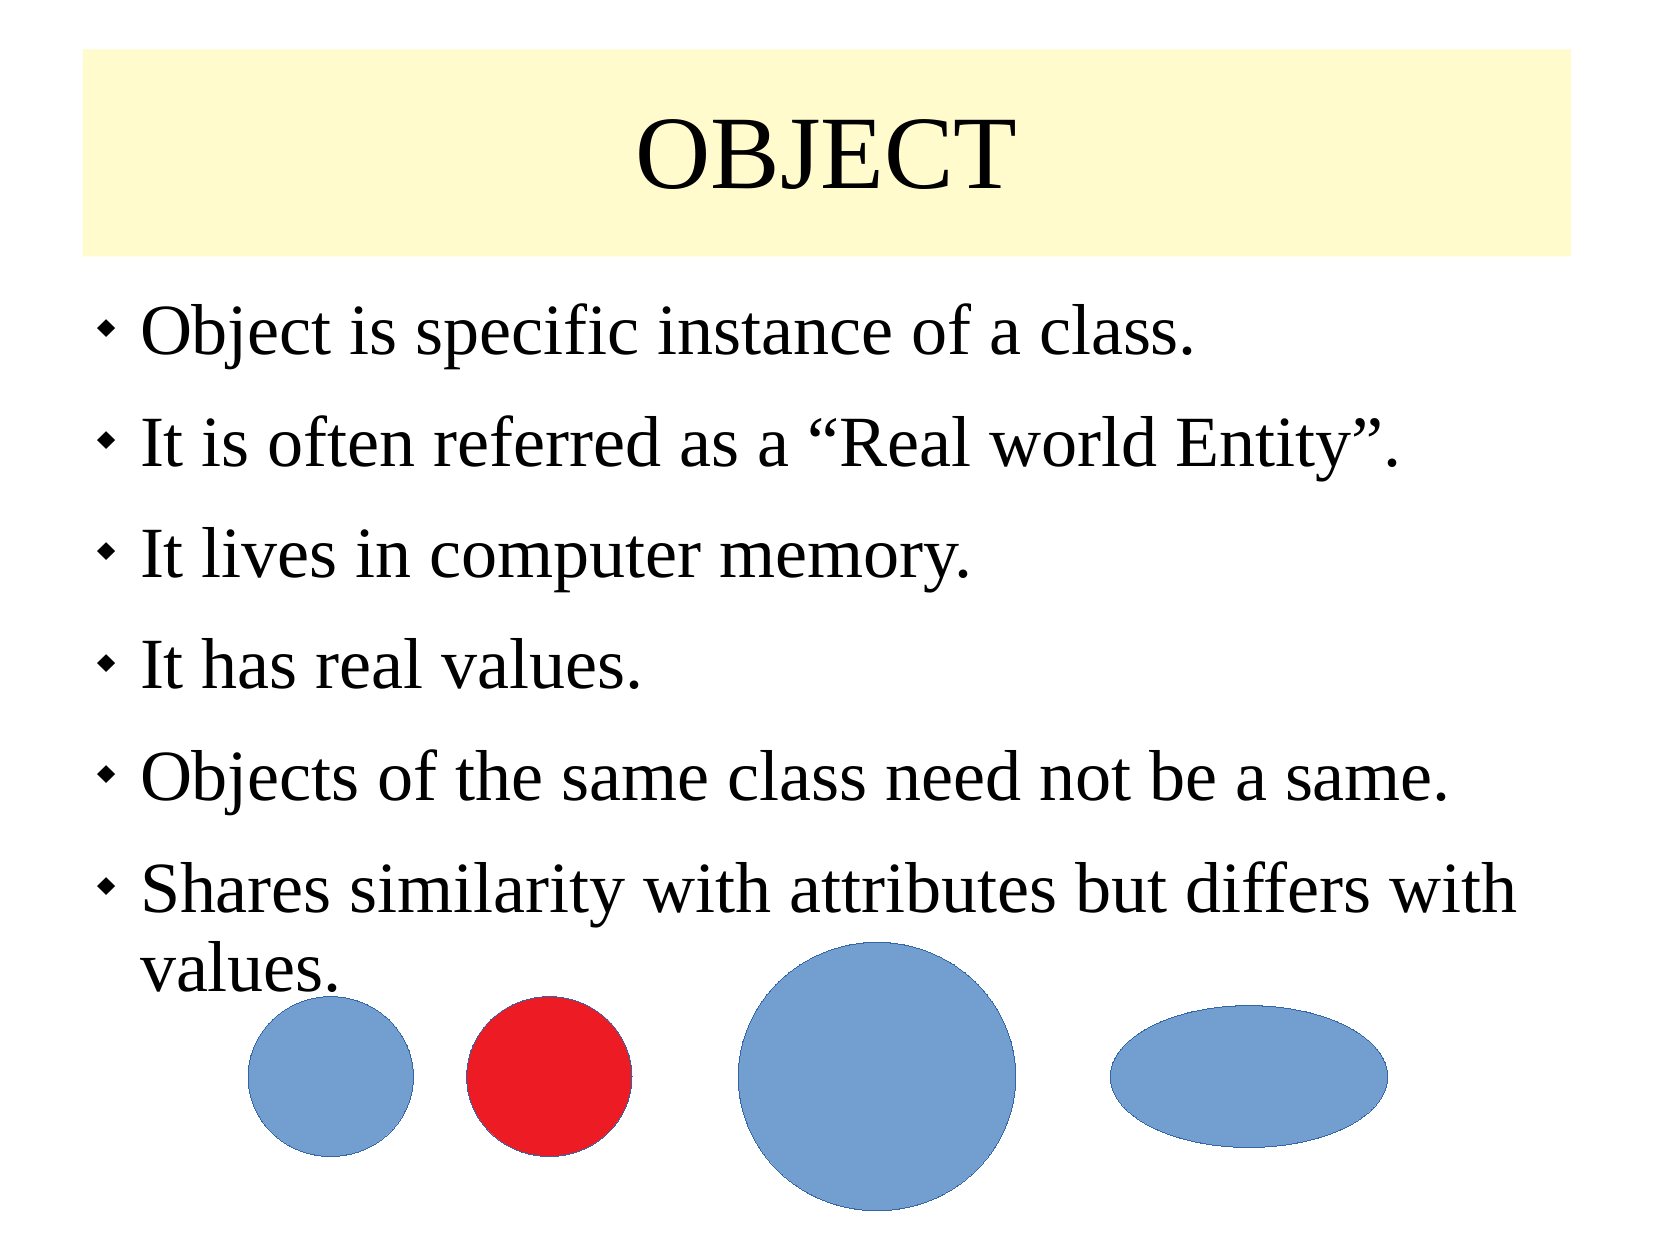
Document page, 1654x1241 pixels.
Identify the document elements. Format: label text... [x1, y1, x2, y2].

title OBJECT [82, 49, 1571, 257]
text_box [1110, 1005, 1388, 1148]
text_box [248, 996, 414, 1157]
text_box [738, 942, 1016, 1211]
list Object is specific instance of a class. It is often referred as a “Real world Entity”. It lives in computer memory. It has real values. Objects of the same class need not be a same. Shares similarity with attributes but differs with values. [82, 290, 1571, 1010]
text_box [466, 996, 633, 1157]
